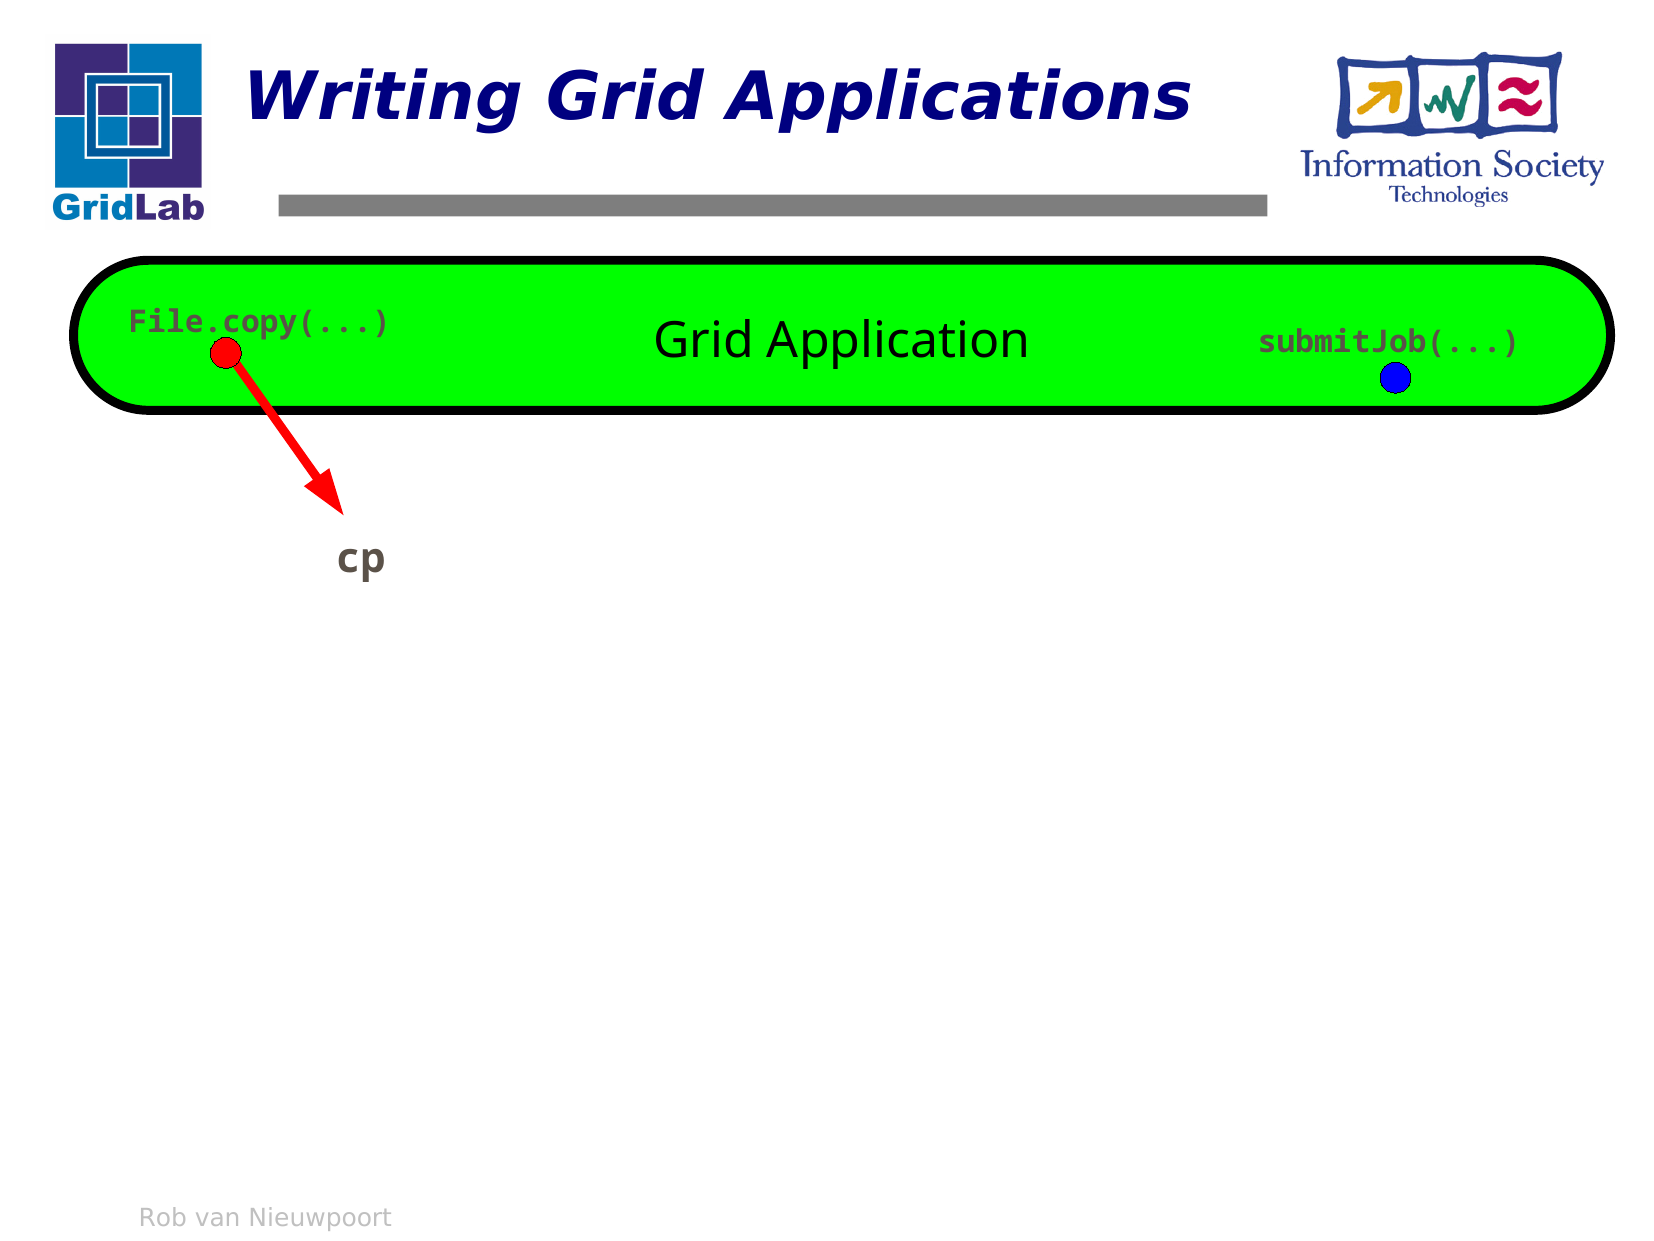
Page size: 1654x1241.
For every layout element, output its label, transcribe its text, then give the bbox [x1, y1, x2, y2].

picture [1293, 34, 1611, 214]
text_box [210, 337, 242, 369]
text_box File.copy(...) [128, 295, 392, 332]
text_box cp [335, 522, 494, 571]
title Writing Grid Applications [243, 0, 1280, 187]
picture [45, 34, 211, 230]
text_box submitJob(...) [1257, 315, 1521, 352]
text_box [1380, 362, 1411, 394]
text_box Grid Application [73, 260, 1611, 411]
